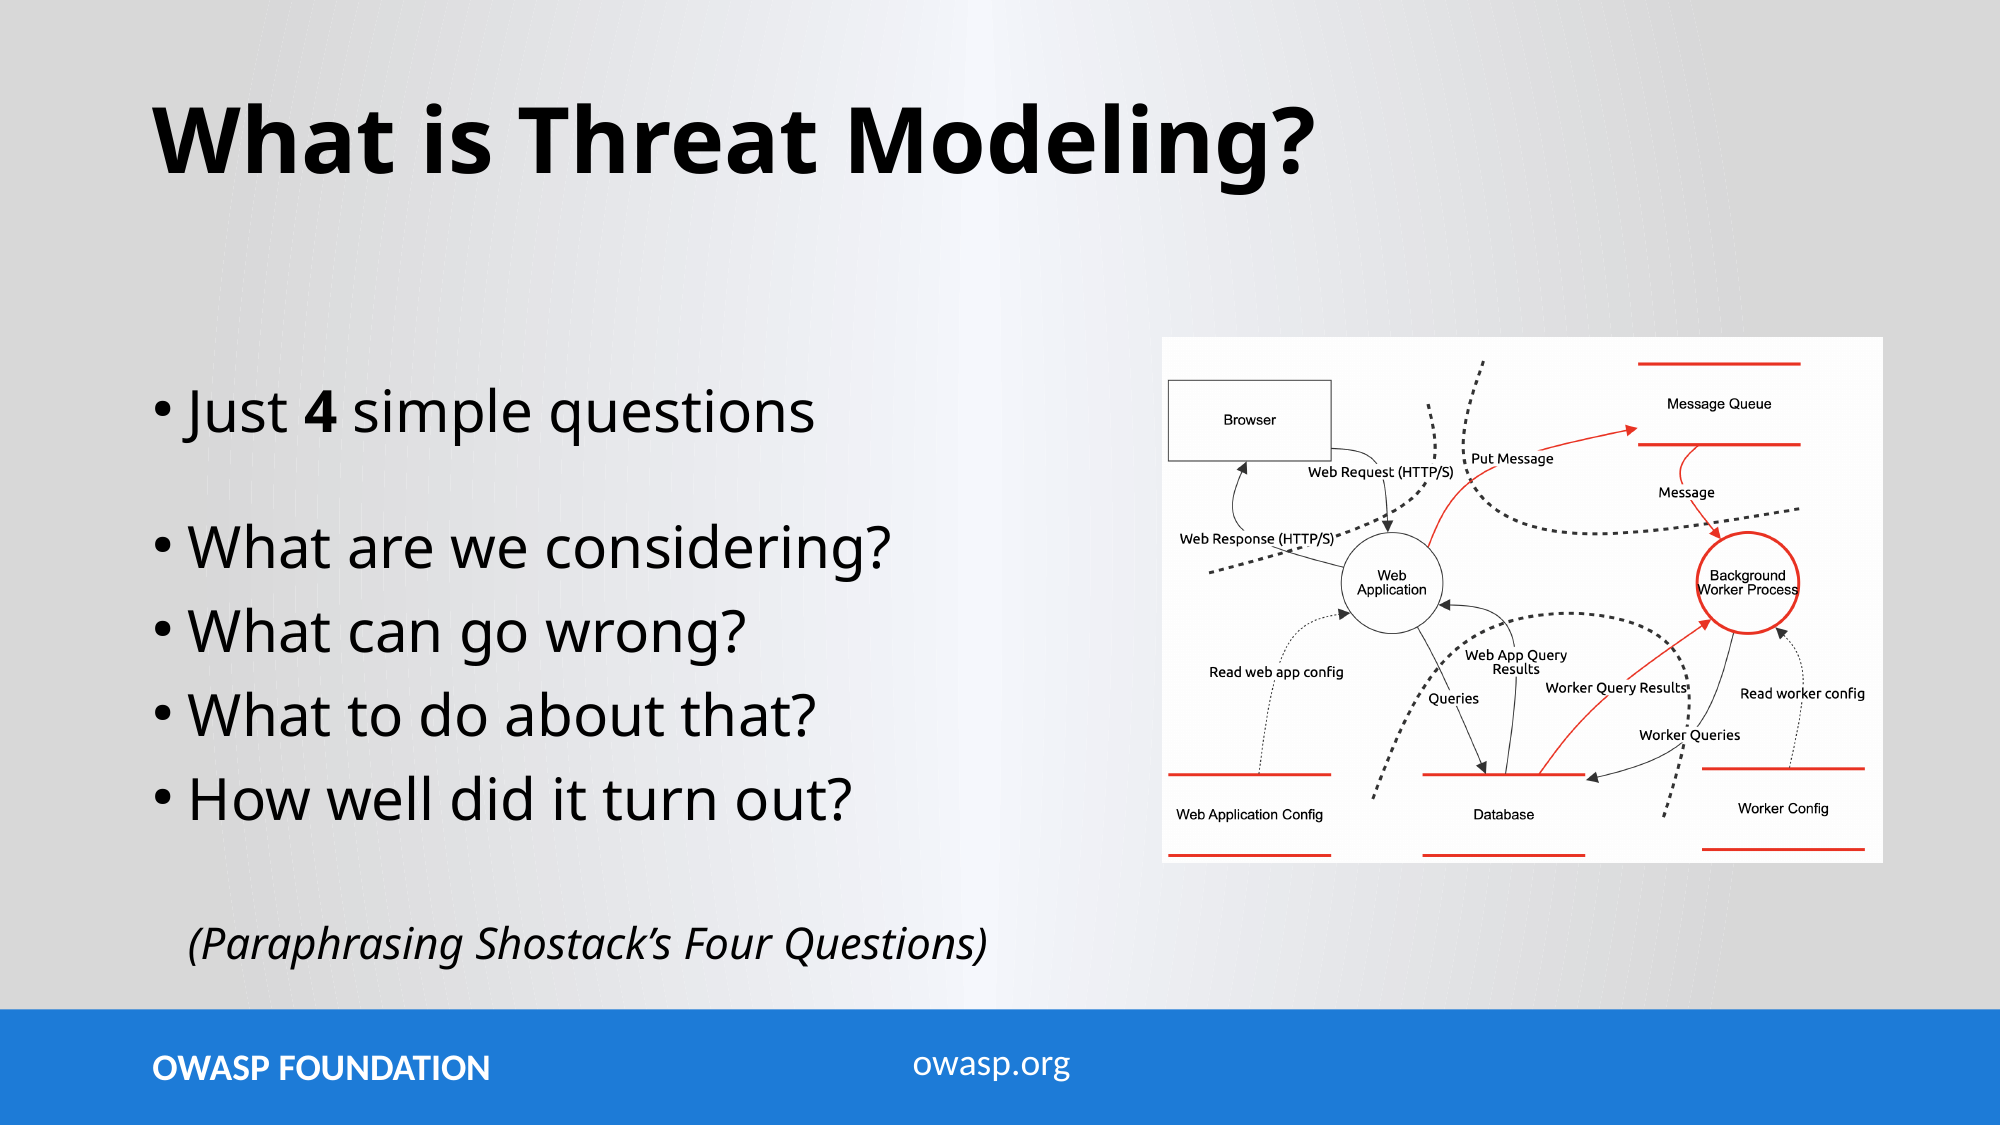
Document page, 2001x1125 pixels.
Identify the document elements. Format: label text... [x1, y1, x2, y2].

list Just 4 simple questions What are we considering? What can go wrong? What to do about that? How well did it turn out? (Paraphrasing Shostack’s Four Questions) [137, 375, 1088, 1010]
picture [1162, 337, 1883, 863]
title What is Threat Modeling? [137, 35, 1863, 253]
